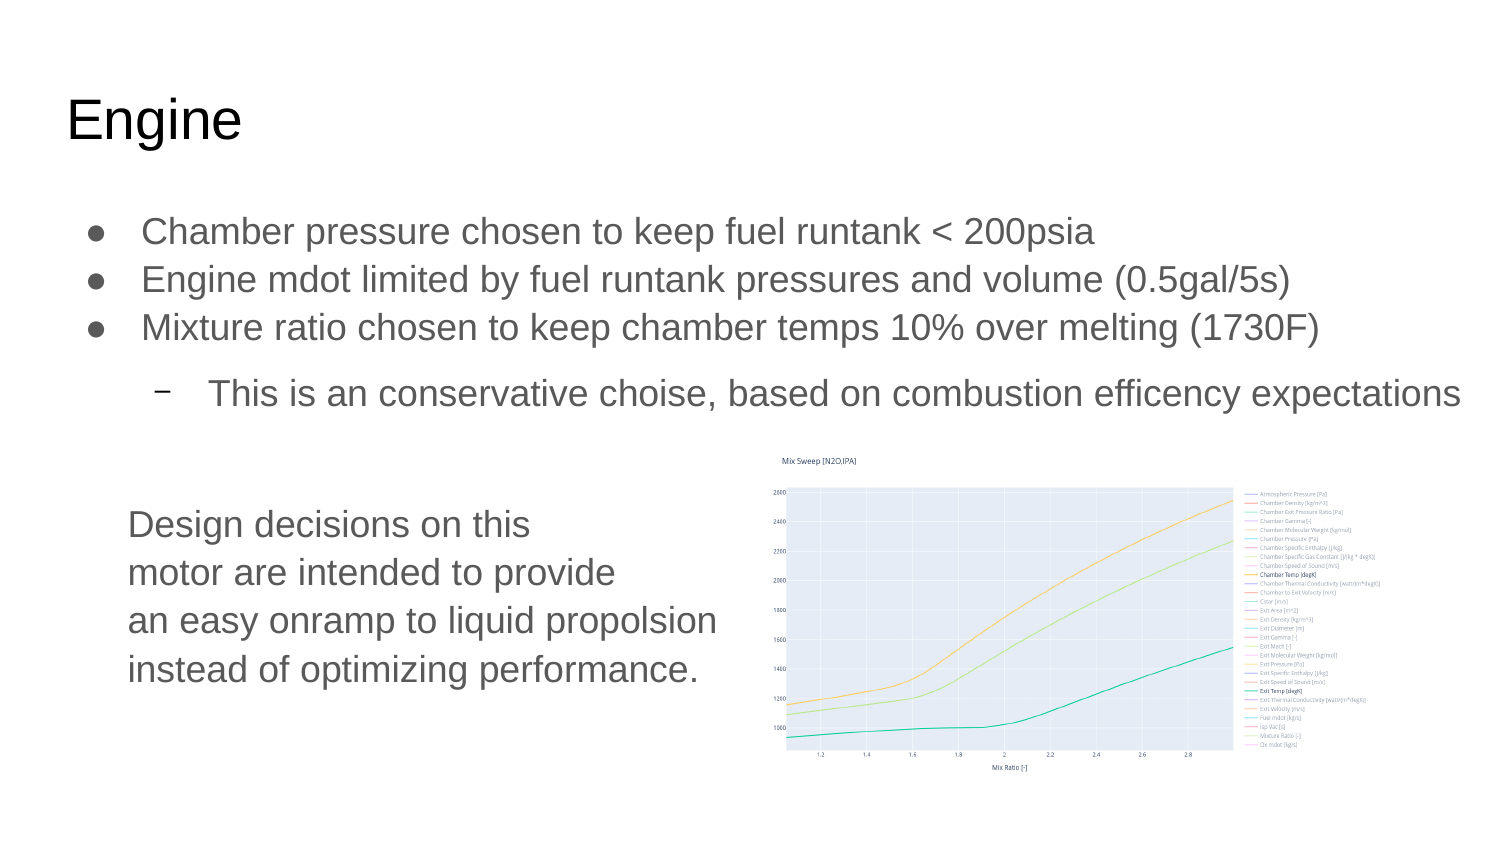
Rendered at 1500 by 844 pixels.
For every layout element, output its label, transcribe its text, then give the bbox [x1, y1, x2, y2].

picture [750, 440, 1388, 788]
title Engine [51, 72, 1449, 167]
list Design decisions on this motor are intended to provide an easy onramp to liquid propolsion instead of optimizing performance. [37, 482, 938, 844]
list Chamber pressure chosen to keep fuel runtank < 200psia Engine mdot limited by fuel runtank pressures and volume (0.5gal/5s) Mixture ratio chosen to keep chamber temps 10% over melting (1730F) This is an conservative choise, based on combustion efficency expectations [51, 189, 1500, 750]
